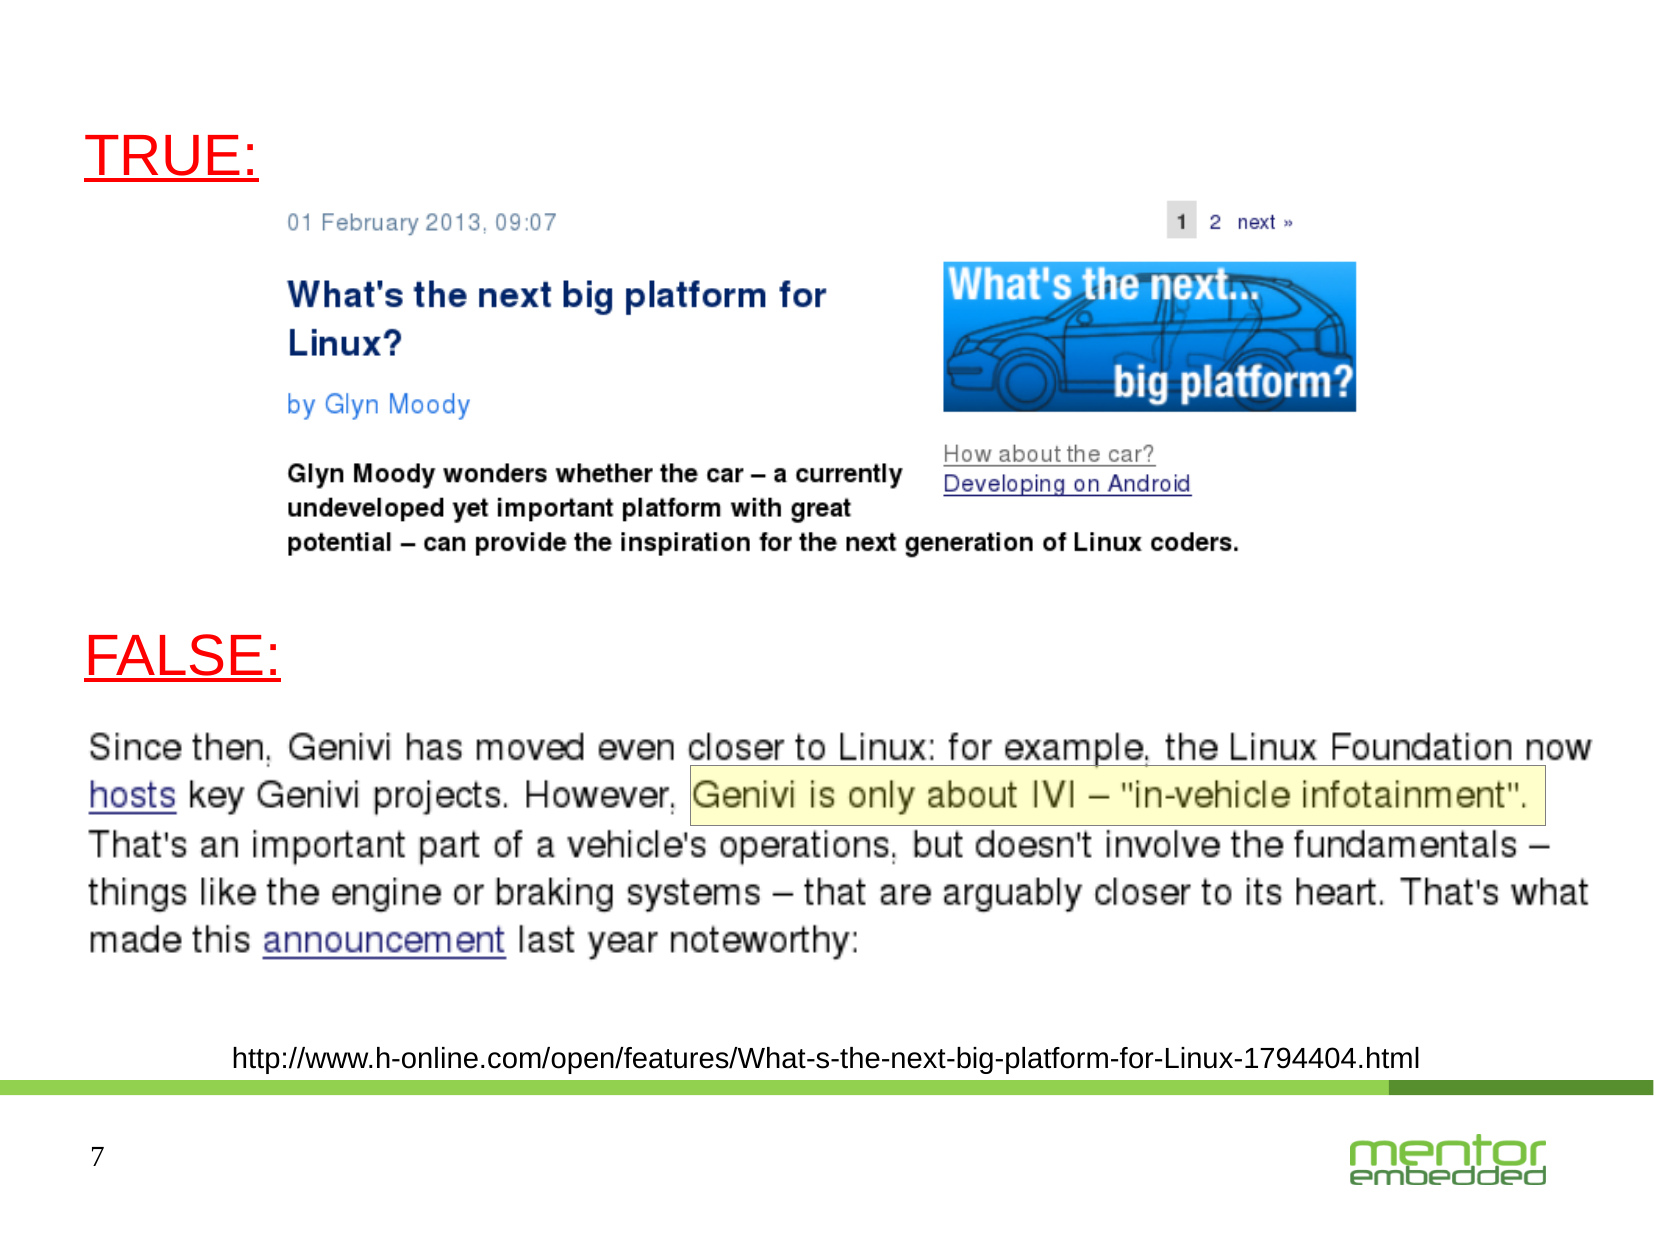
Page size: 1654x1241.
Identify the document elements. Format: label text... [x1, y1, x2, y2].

text_box http://www.h-online.com/open/features/What-s-the-next-big-platform-for-Linux-1794404.html [217, 1035, 1437, 1083]
picture [1350, 1134, 1546, 1185]
picture [270, 162, 1383, 571]
text_box [690, 765, 1546, 826]
text_box FALSE: [69, 615, 297, 695]
picture [69, 704, 1654, 1006]
text_box TRUE: [69, 115, 274, 196]
